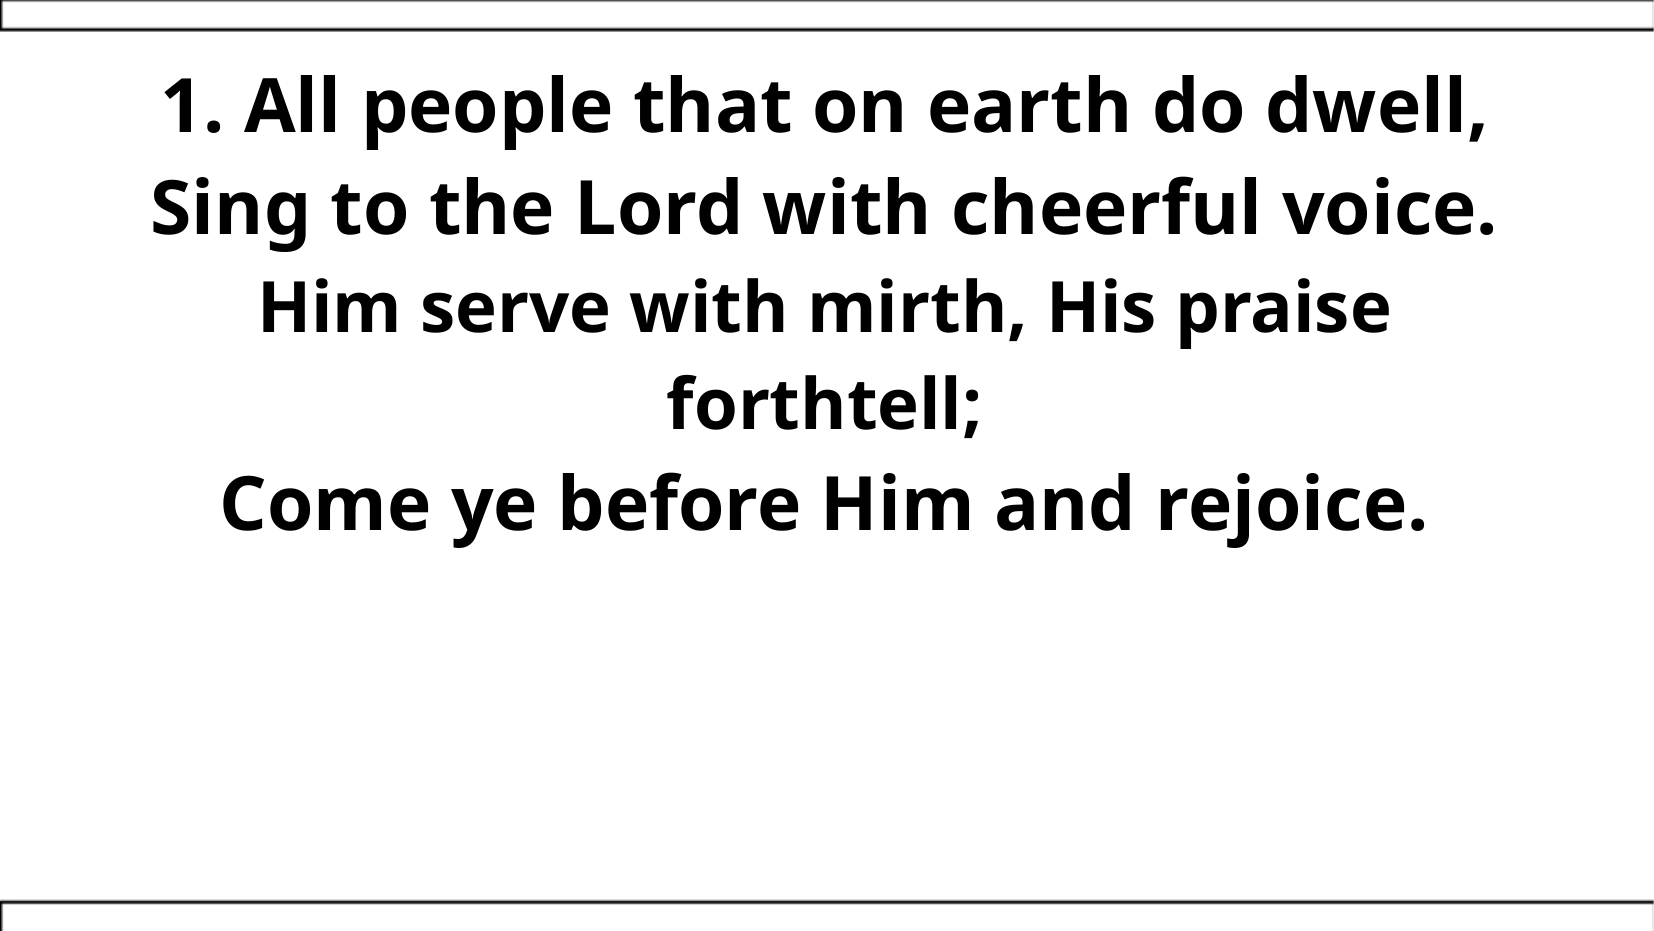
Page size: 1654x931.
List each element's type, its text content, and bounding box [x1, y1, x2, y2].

text_box 1. All people that on earth do dwell, Sing to the Lord with cheerful voice. Him serve with mirth, His praise forthtell; Come ye before Him and rejoice. [105, 45, 1546, 454]
picture [0, 0, 1654, 931]
